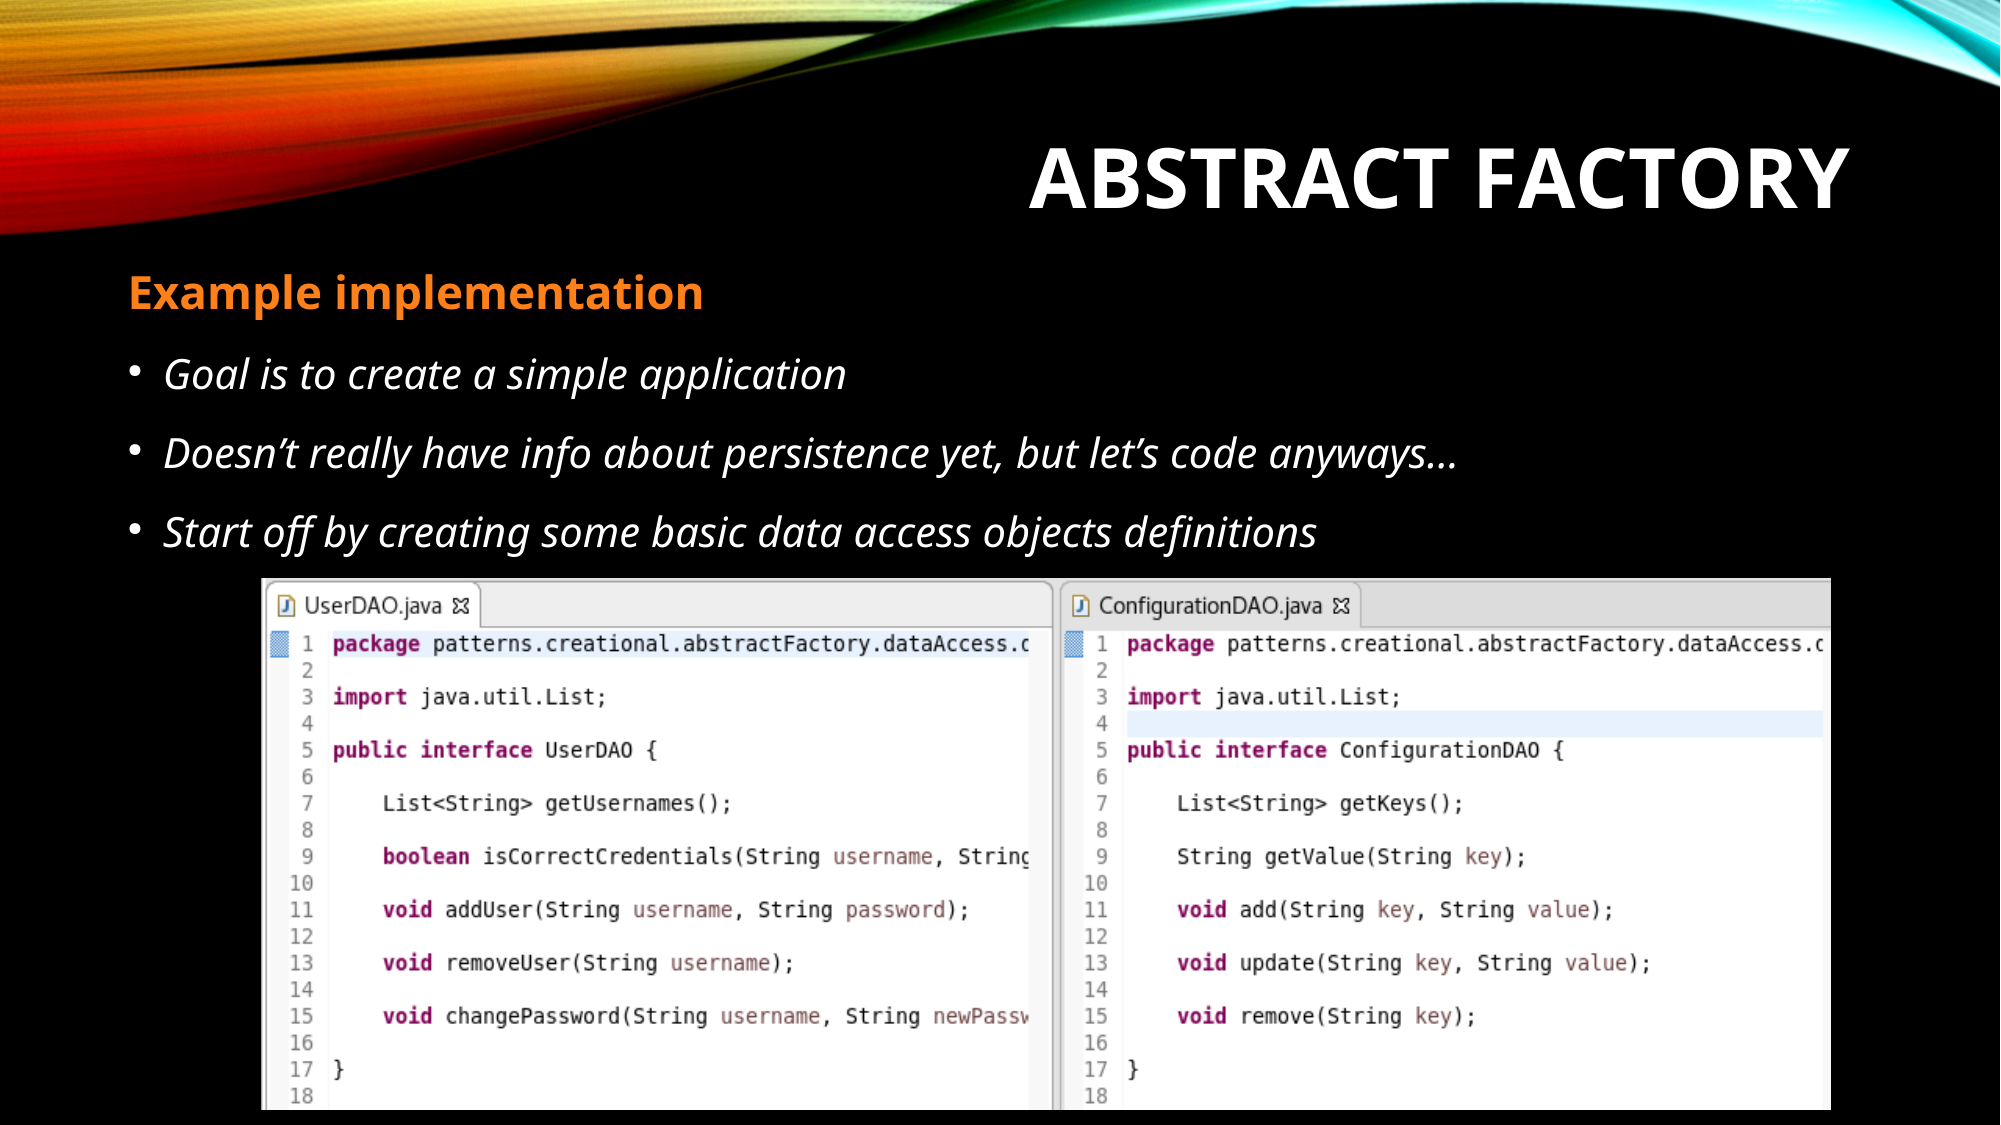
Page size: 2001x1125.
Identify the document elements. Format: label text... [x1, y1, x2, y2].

title ABSTRACT FACTORY [474, 125, 1888, 266]
picture [261, 578, 1831, 1111]
picture [0, 0, 2001, 237]
list Example implementation Goal is to create a simple application Doesn’t really have info about persistence yet, but let’s code anyways… Start off by creating some basic data access objects definitions [112, 266, 1951, 1081]
